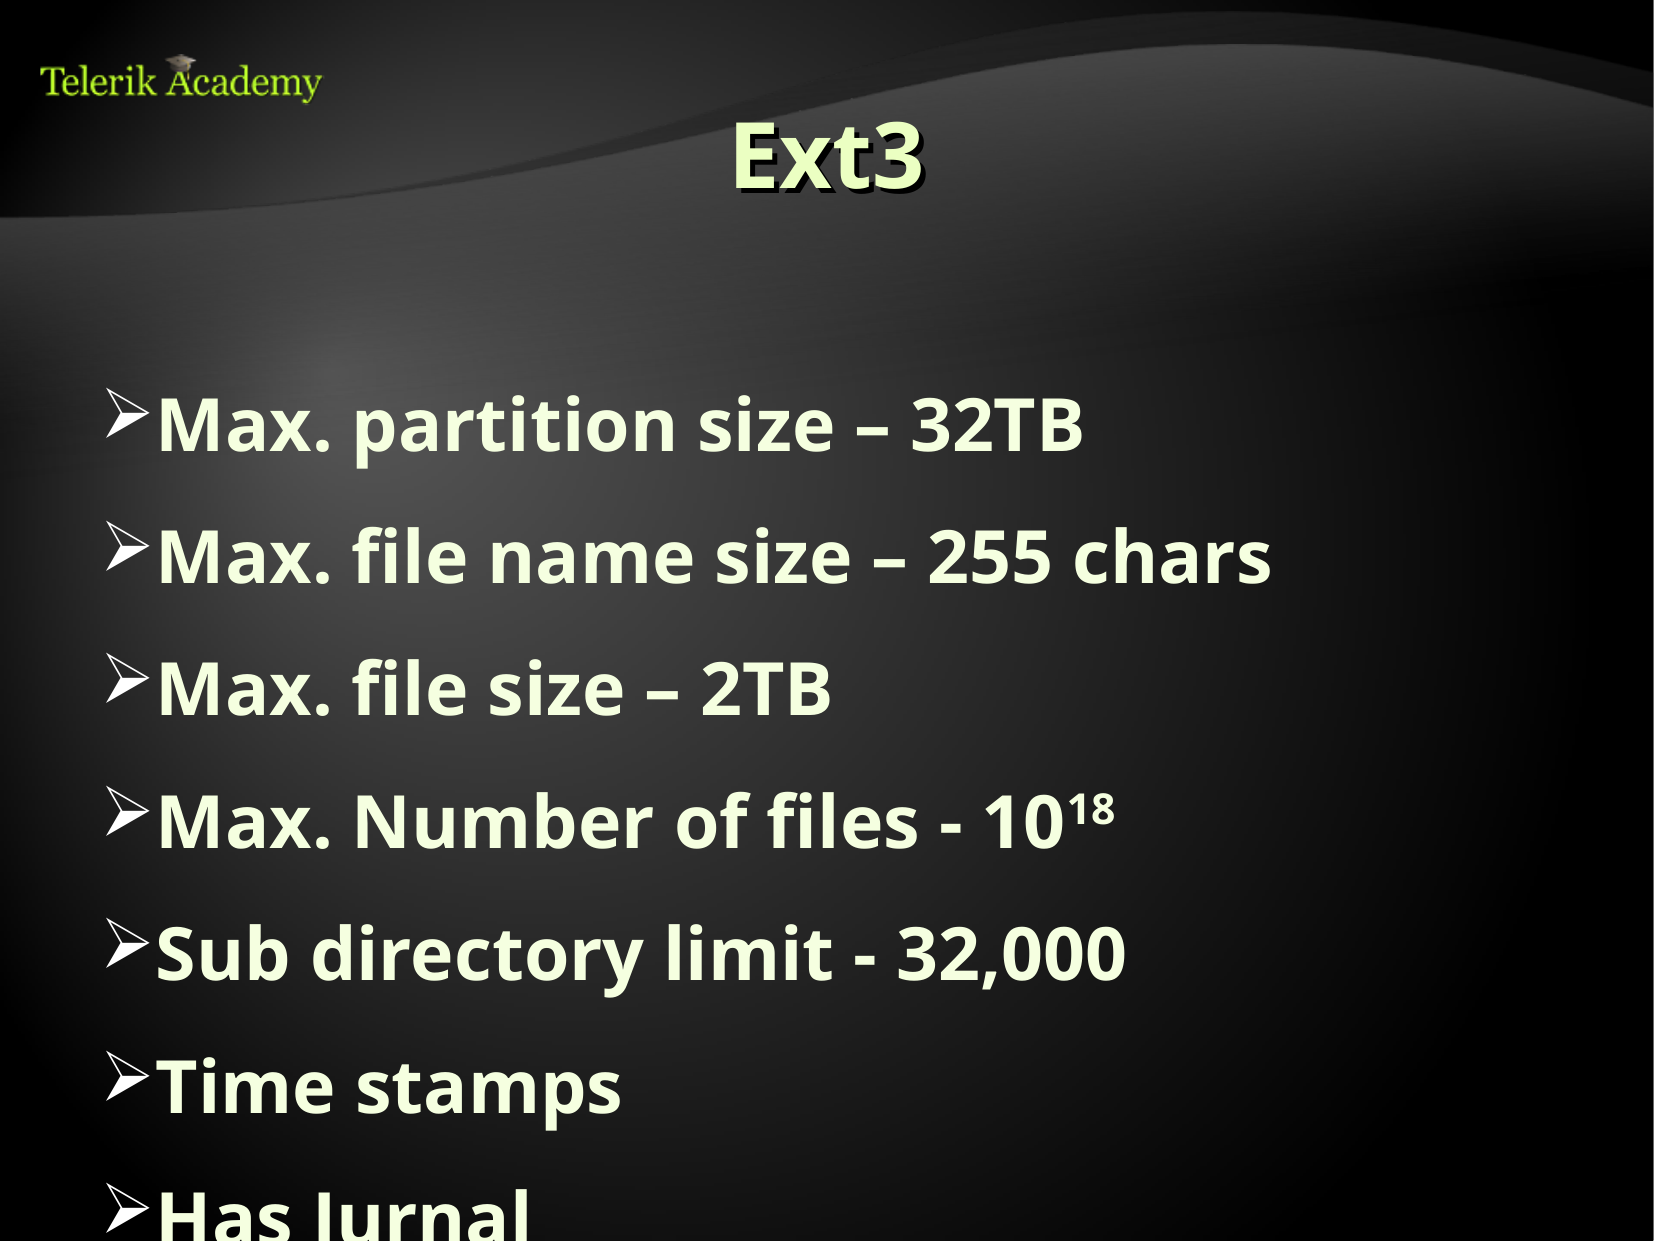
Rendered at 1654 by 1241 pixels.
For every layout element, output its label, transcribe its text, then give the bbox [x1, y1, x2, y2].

picture [0, 0, 1654, 1241]
list Max. partition size – 32TB Max. file name size – 255 chars Max. file size – 2TB Max. Number of files - 1018 Sub directory limit - 32,000 Time stamps Has Jurnal [82, 240, 1538, 1241]
title Ext3 [82, 49, 1571, 257]
